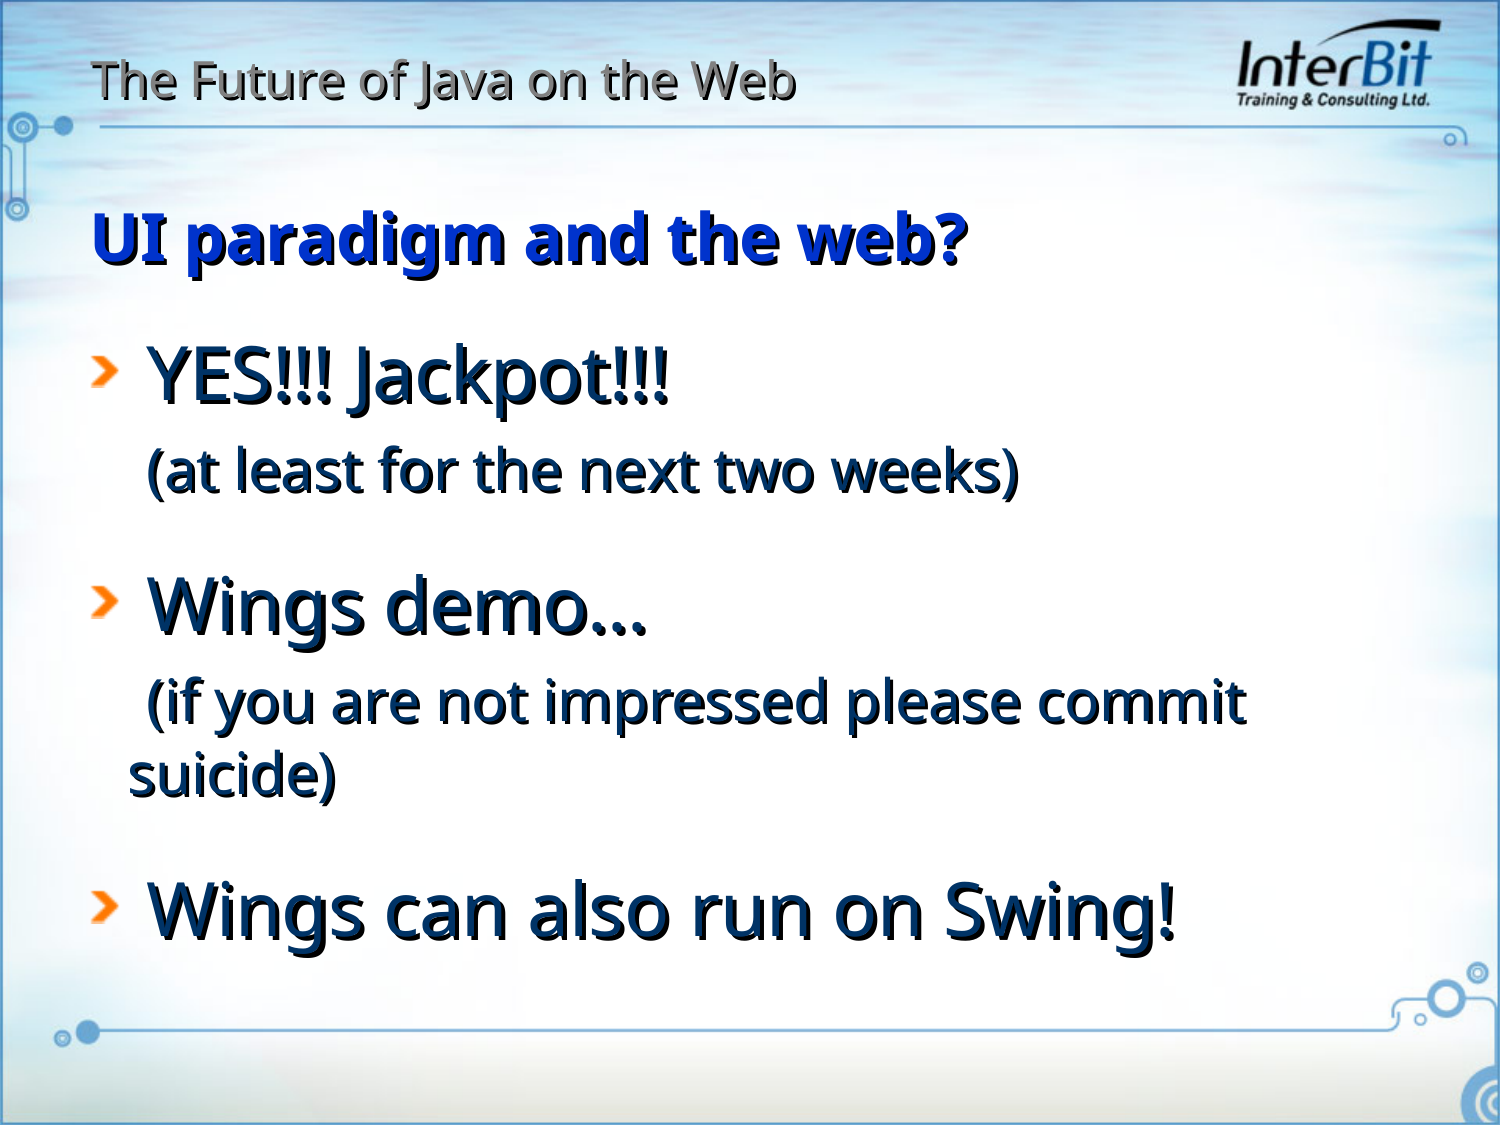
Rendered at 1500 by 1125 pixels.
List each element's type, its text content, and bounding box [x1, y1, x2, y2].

list UI paradigm and the web? YES!!! Jackpot!!! (at least for the next two weeks) Wings demo... (if you are not impressed please commit suicide) Wings can also run on Swing! [75, 187, 1426, 1038]
picture [0, 0, 1500, 1125]
title The Future of Java on the Web [75, 14, 1425, 141]
